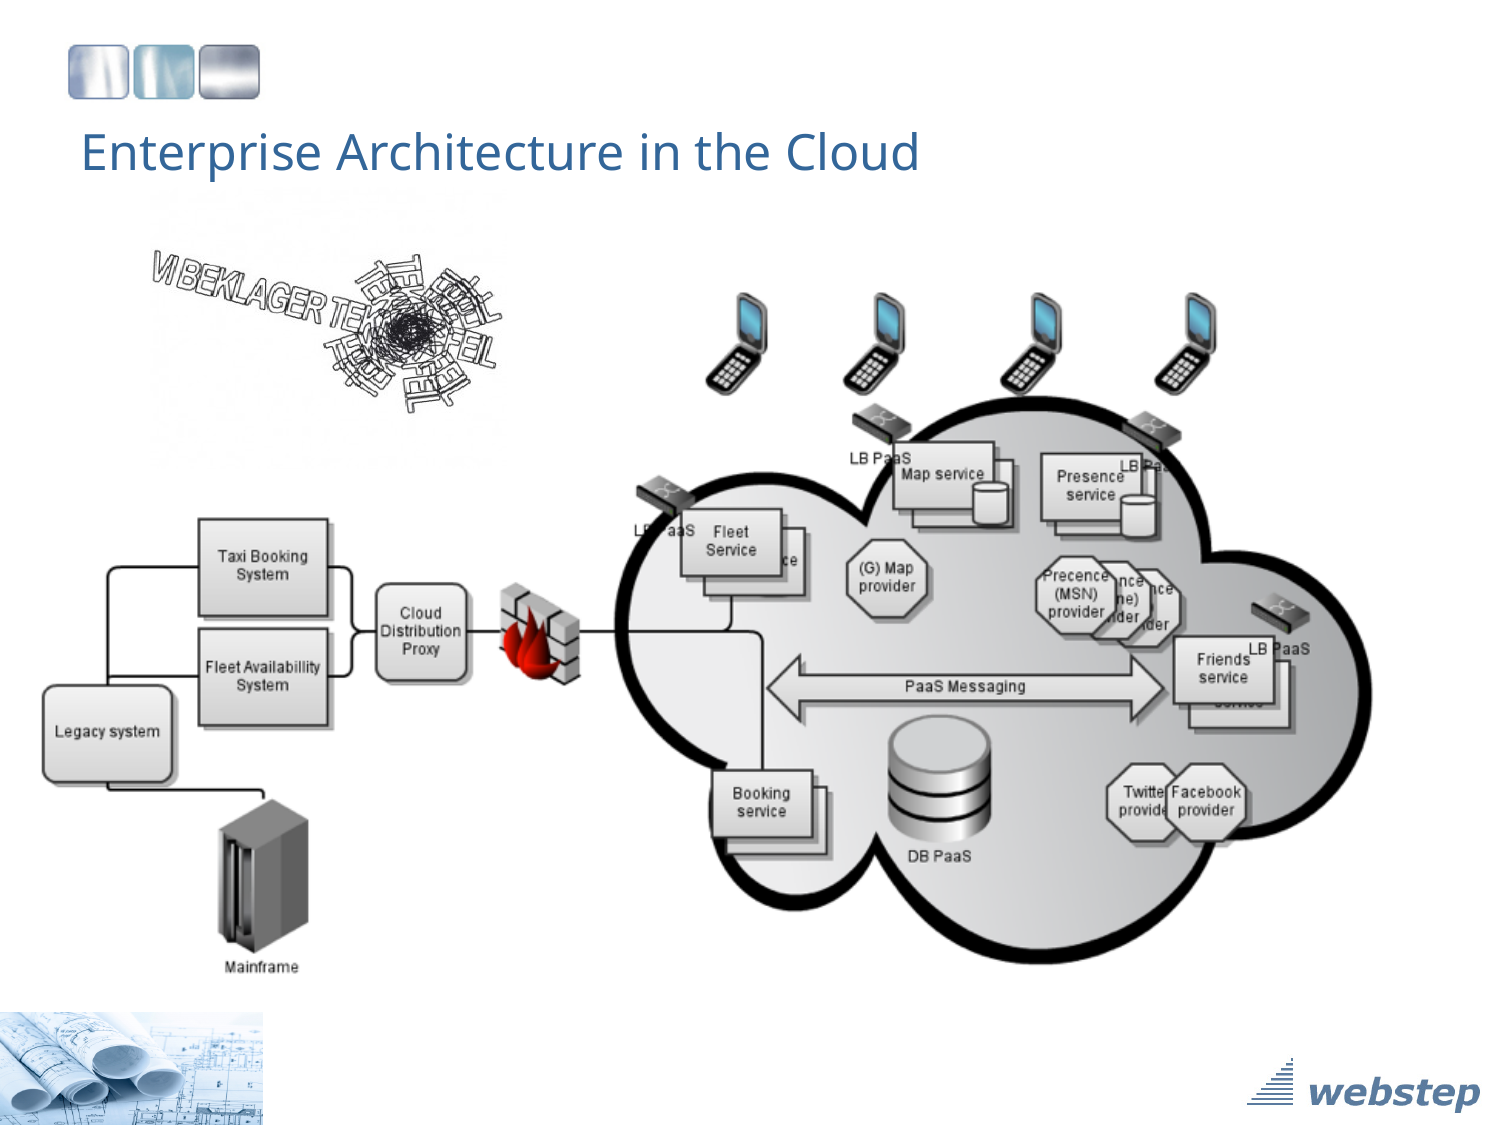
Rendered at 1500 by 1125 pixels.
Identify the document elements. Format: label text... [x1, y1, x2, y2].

picture [0, 187, 1500, 1125]
title Enterprise Architecture in the Cloud [72, 73, 1423, 228]
picture [64, 42, 266, 104]
